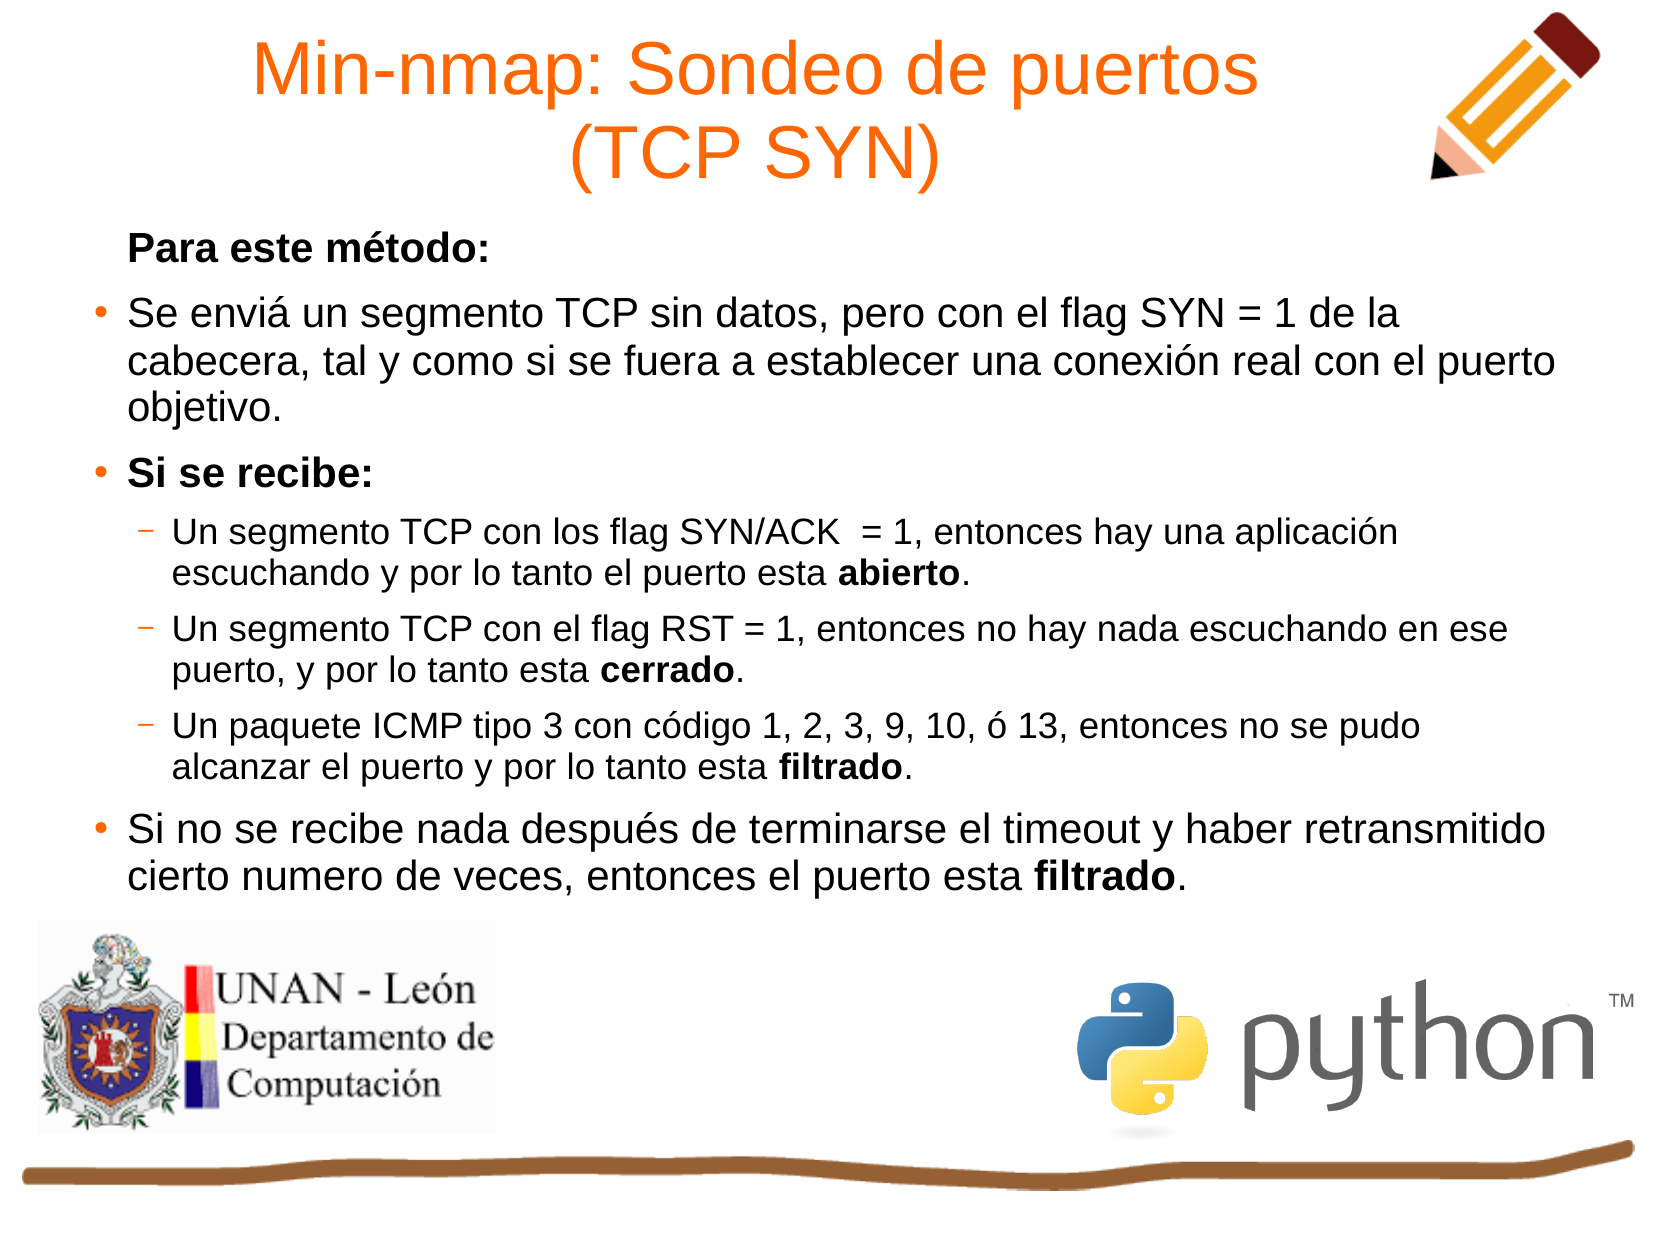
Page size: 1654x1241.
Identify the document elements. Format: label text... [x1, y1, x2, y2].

picture [1430, 12, 1601, 181]
list Para este método: Se enviá un segmento TCP sin datos, pero con el flag SYN = 1 de la cabecera, tal y como si se fuera a establecer una conexión real con el puerto objetivo. Si se recibe: Un segmento TCP con los flag SYN/ACK = 1, entonces hay una aplicación escuchando y por lo tanto el puerto esta abierto. Un segmento TCP con el flag RST = 1, entonces no hay nada escuchando en ese puerto, y por lo tanto esta cerrado. Un paquete ICMP tipo 3 con código 1, 2, 3, 9, 10, ó 13, entonces no se pudo alcanzar el puerto y por lo tanto esta filtrado. Si no se recibe nada después de terminarse el timeout y haber retransmitido cierto numero de veces, entonces el puerto esta filtrado. [82, 224, 1572, 910]
picture [22, 970, 1647, 1191]
picture [38, 921, 497, 1134]
title Min-nmap: Sondeo de puertos (TCP SYN) [82, 26, 1430, 195]
